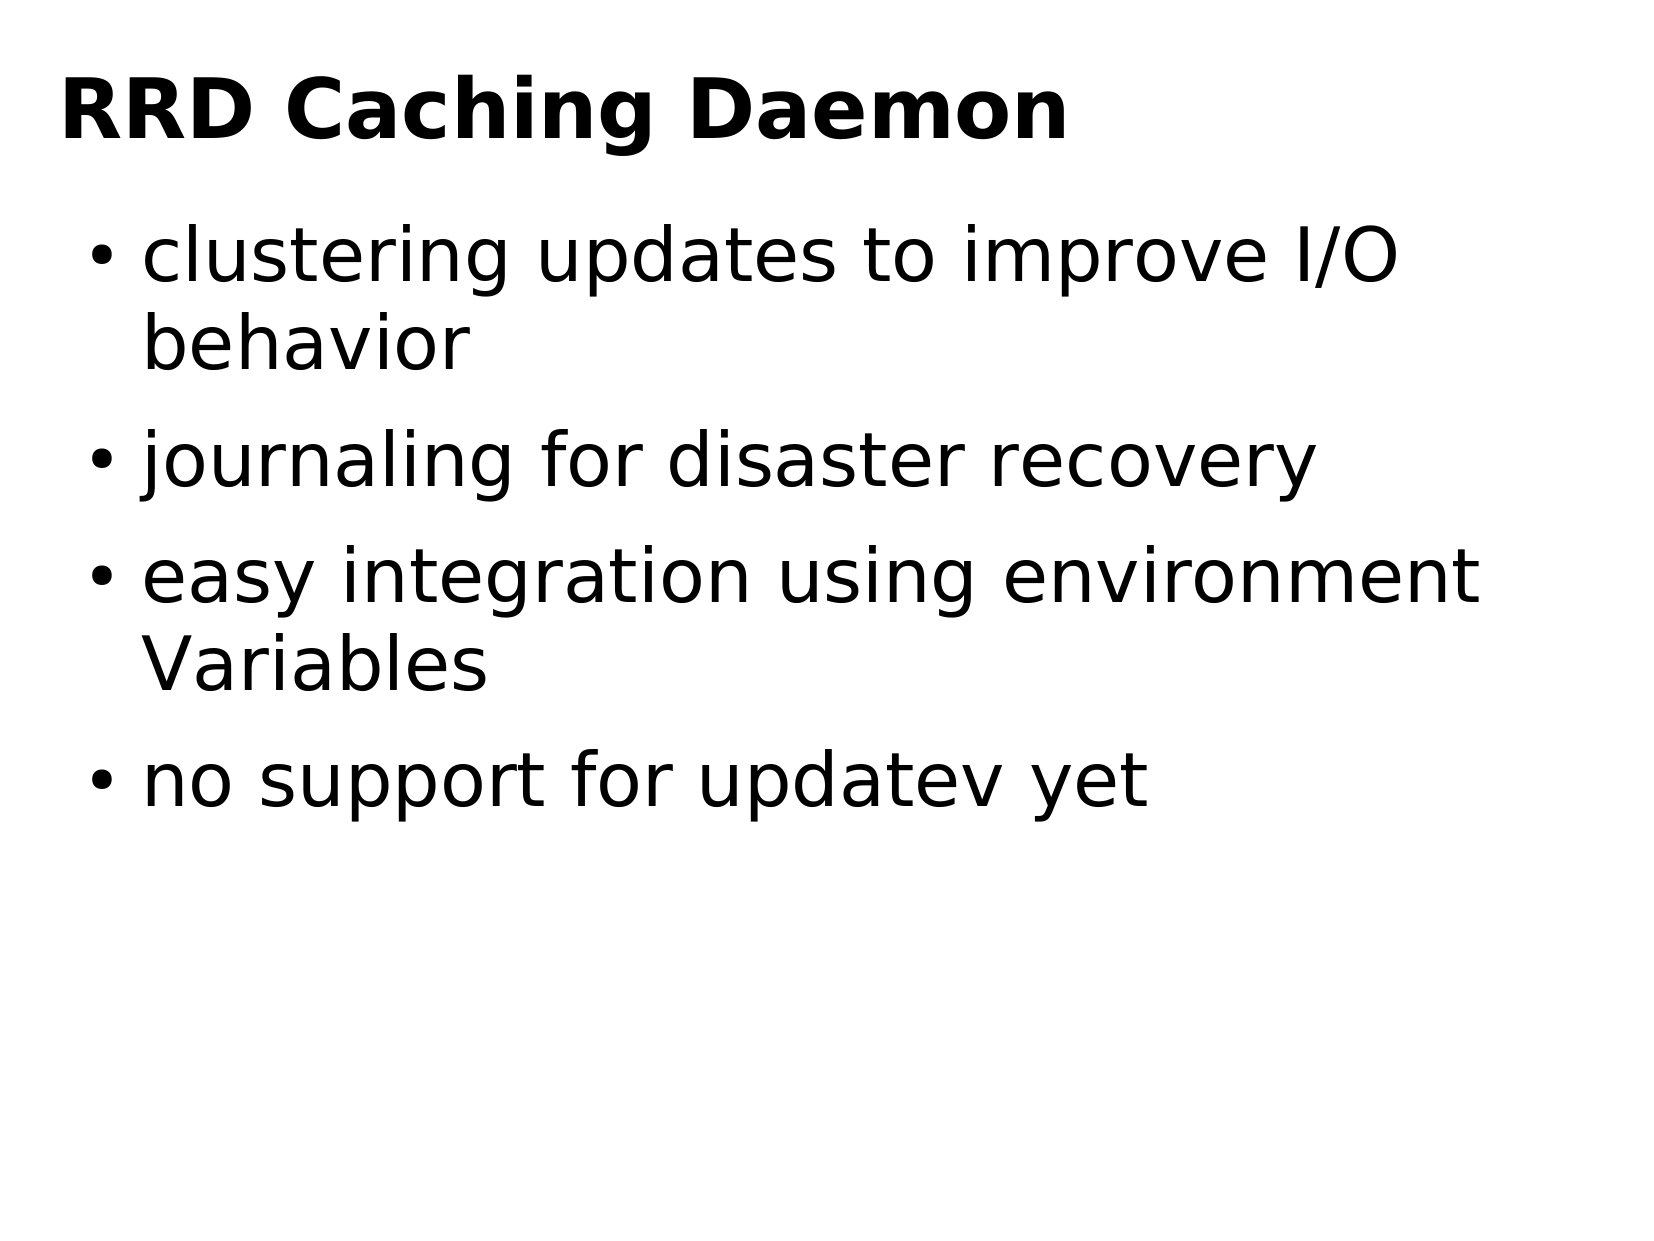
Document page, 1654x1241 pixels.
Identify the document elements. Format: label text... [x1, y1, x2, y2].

list clustering updates to improve I/O behavior journaling for disaster recovery easy integration using environment Variables no support for updatev yet [70, 212, 1591, 1016]
title RRD Caching Daemon [59, 35, 1607, 185]
